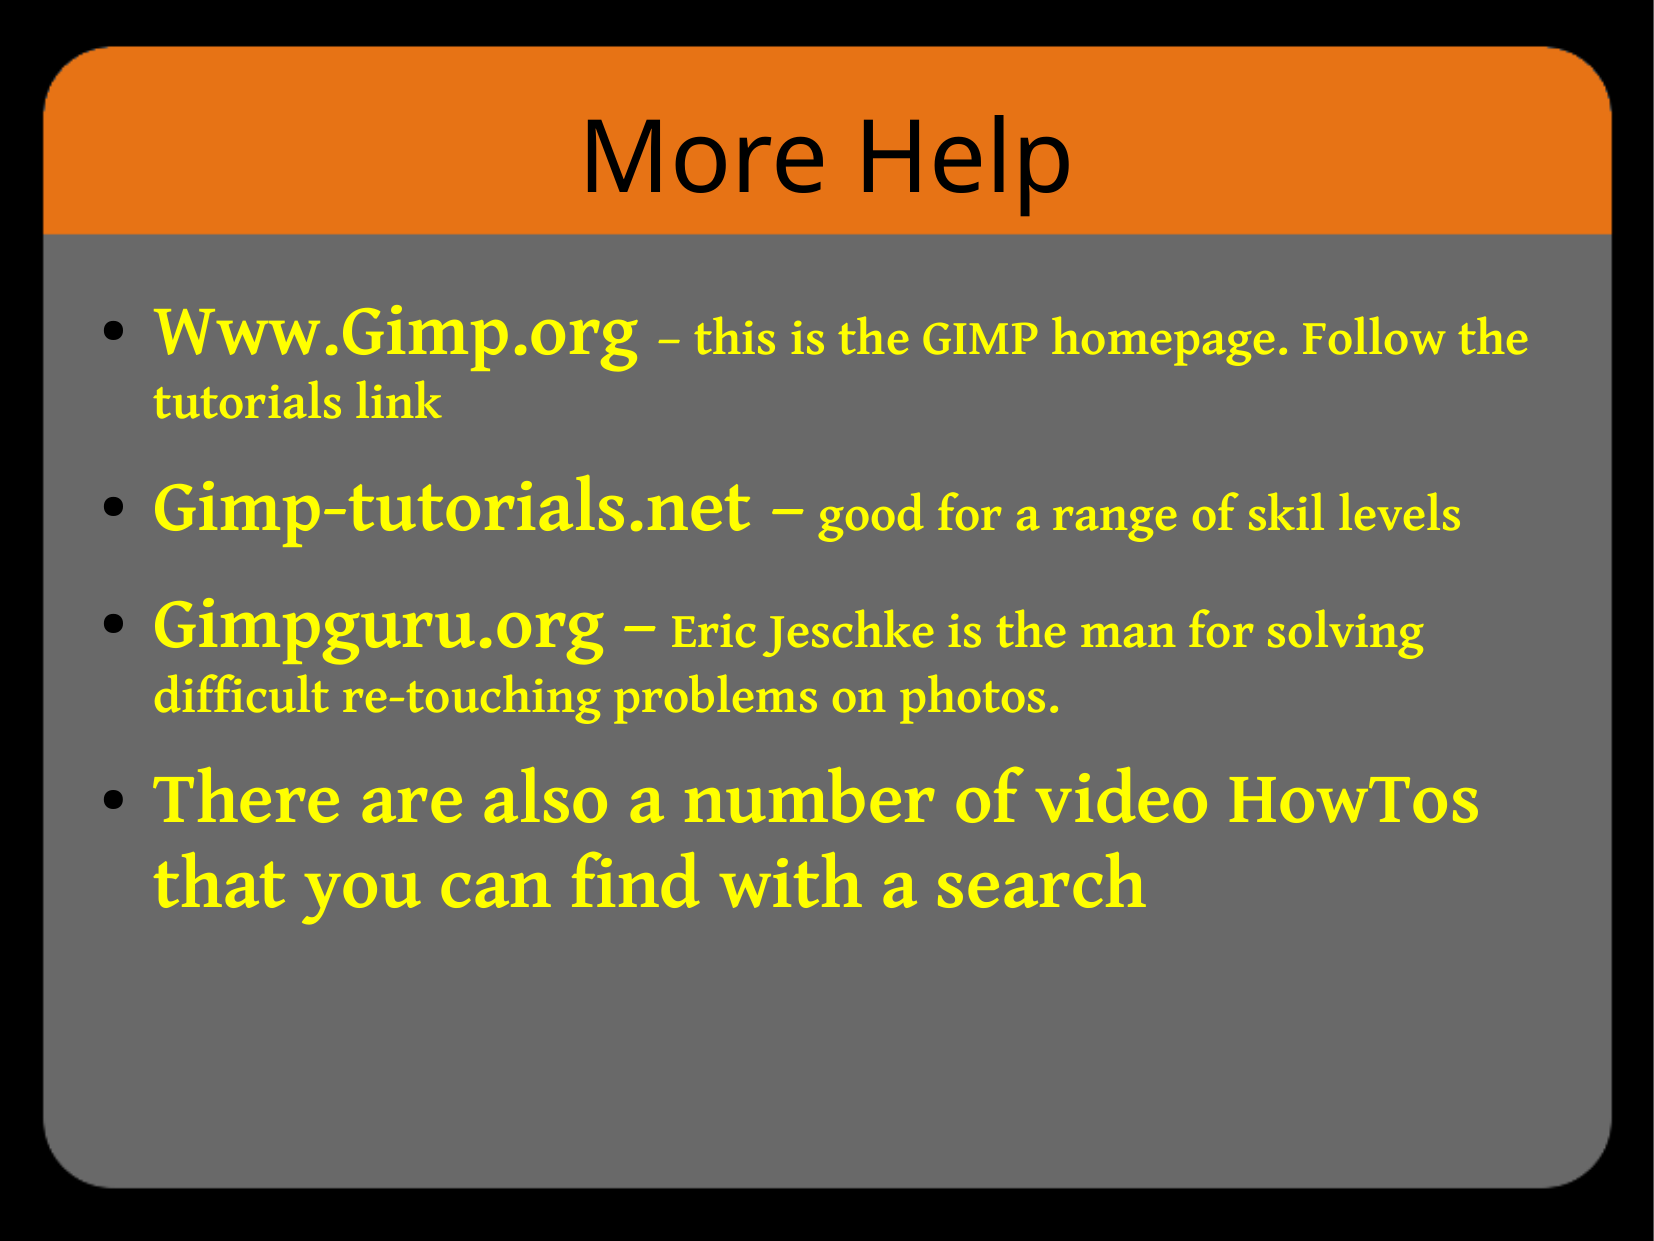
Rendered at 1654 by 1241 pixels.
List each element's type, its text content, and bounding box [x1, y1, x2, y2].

list Www.Gimp.org – this is the GIMP homepage. Follow the tutorials link Gimp-tutorials.net – good for a range of skil levels Gimpguru.org – Eric Jeschke is the man for solving difficult re-touching problems on photos. There are also a number of video HowTos that you can find with a search [82, 290, 1538, 1010]
picture [0, 0, 1654, 1241]
title More Help [82, 49, 1571, 257]
